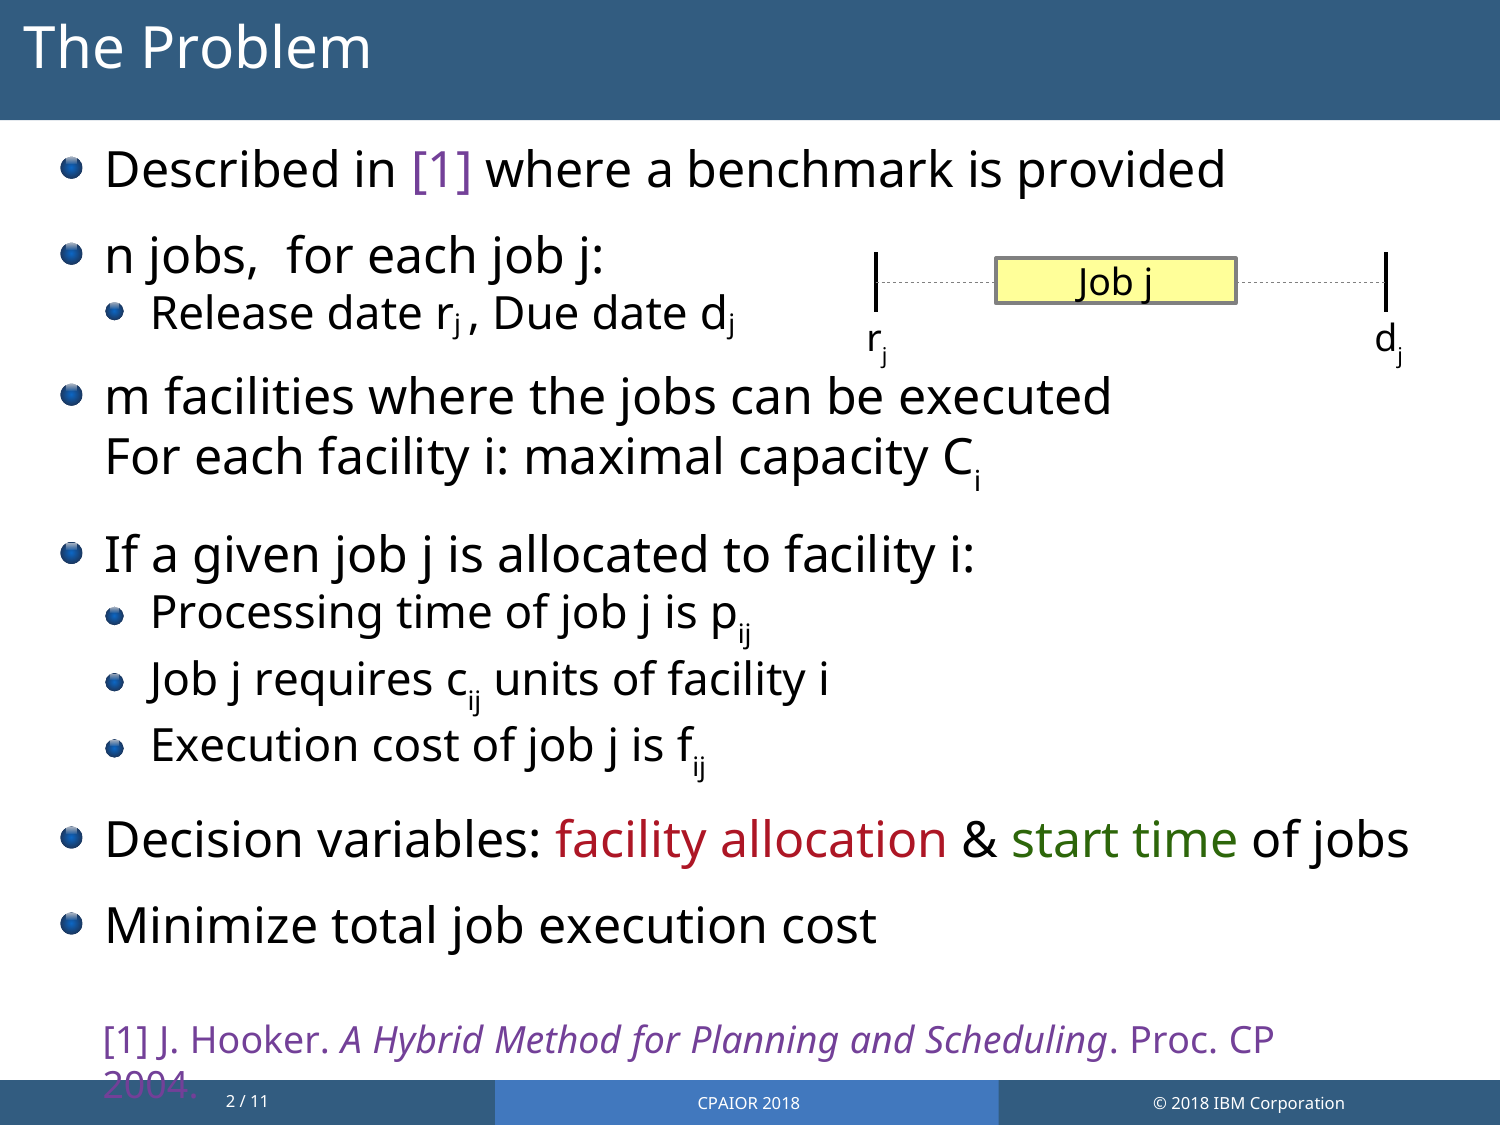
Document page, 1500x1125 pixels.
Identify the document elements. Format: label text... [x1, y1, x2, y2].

text_box Job j [995, 258, 1236, 304]
text_box dj [1359, 306, 1433, 421]
text_box rj [851, 306, 931, 421]
text_box [1] J. Hooker. A Hybrid Method for Planning and Scheduling. Proc. CP 2004. [87, 1008, 1378, 1077]
title The Problem [0, 0, 1500, 121]
list Described in [1] where a benchmark is provided n jobs, for each job j: Release date rj , Due date dj m facilities where the jobs can be executed For each facility i: maximal capacity Ci If a given job j is allocated to facility i: Processing time of job j is pij Job j requires cij units of facility i Execution cost of job j is fij Decision variables: facility allocation & start time of jobs Minimize total job execution cost [45, 130, 1441, 1081]
